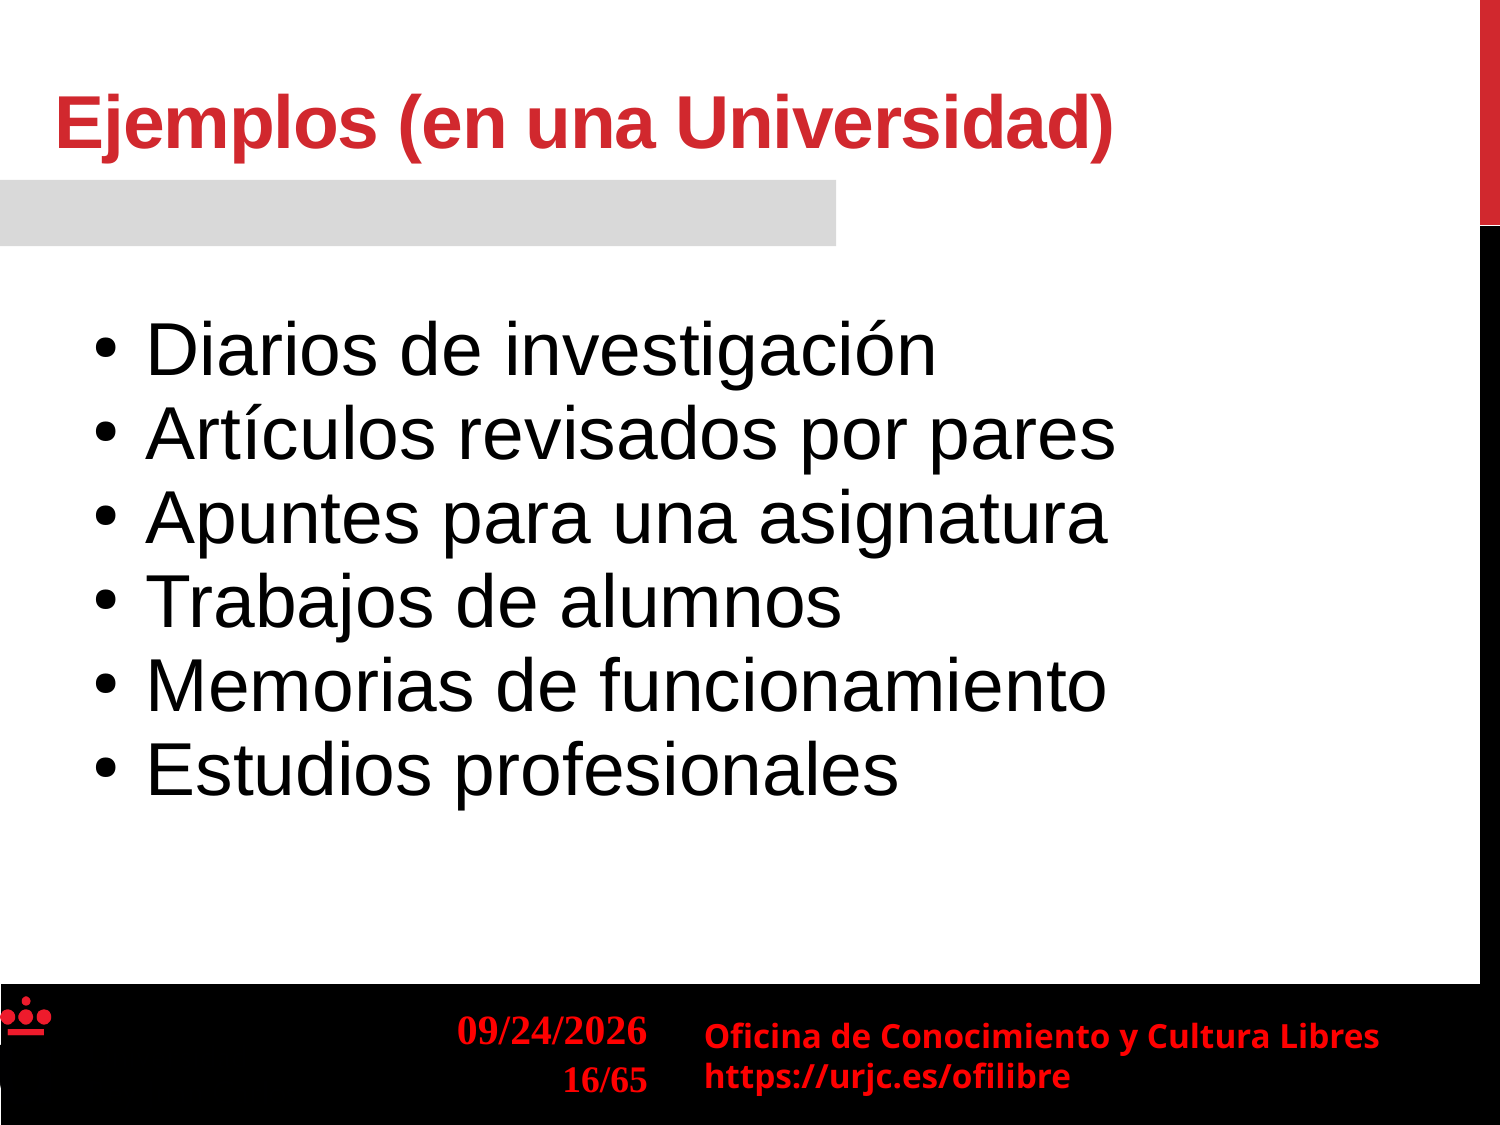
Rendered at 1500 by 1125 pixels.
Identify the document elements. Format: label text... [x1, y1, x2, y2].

title [75, 15, 1425, 172]
text_box Ejemplos (en una Universidad) [39, 24, 1366, 172]
text_box Diarios de investigación Artículos revisados por pares Apuntes para una asignatura Trabajos de alumnos Memorias de funcionamiento Estudios profesionales [60, 299, 1254, 903]
